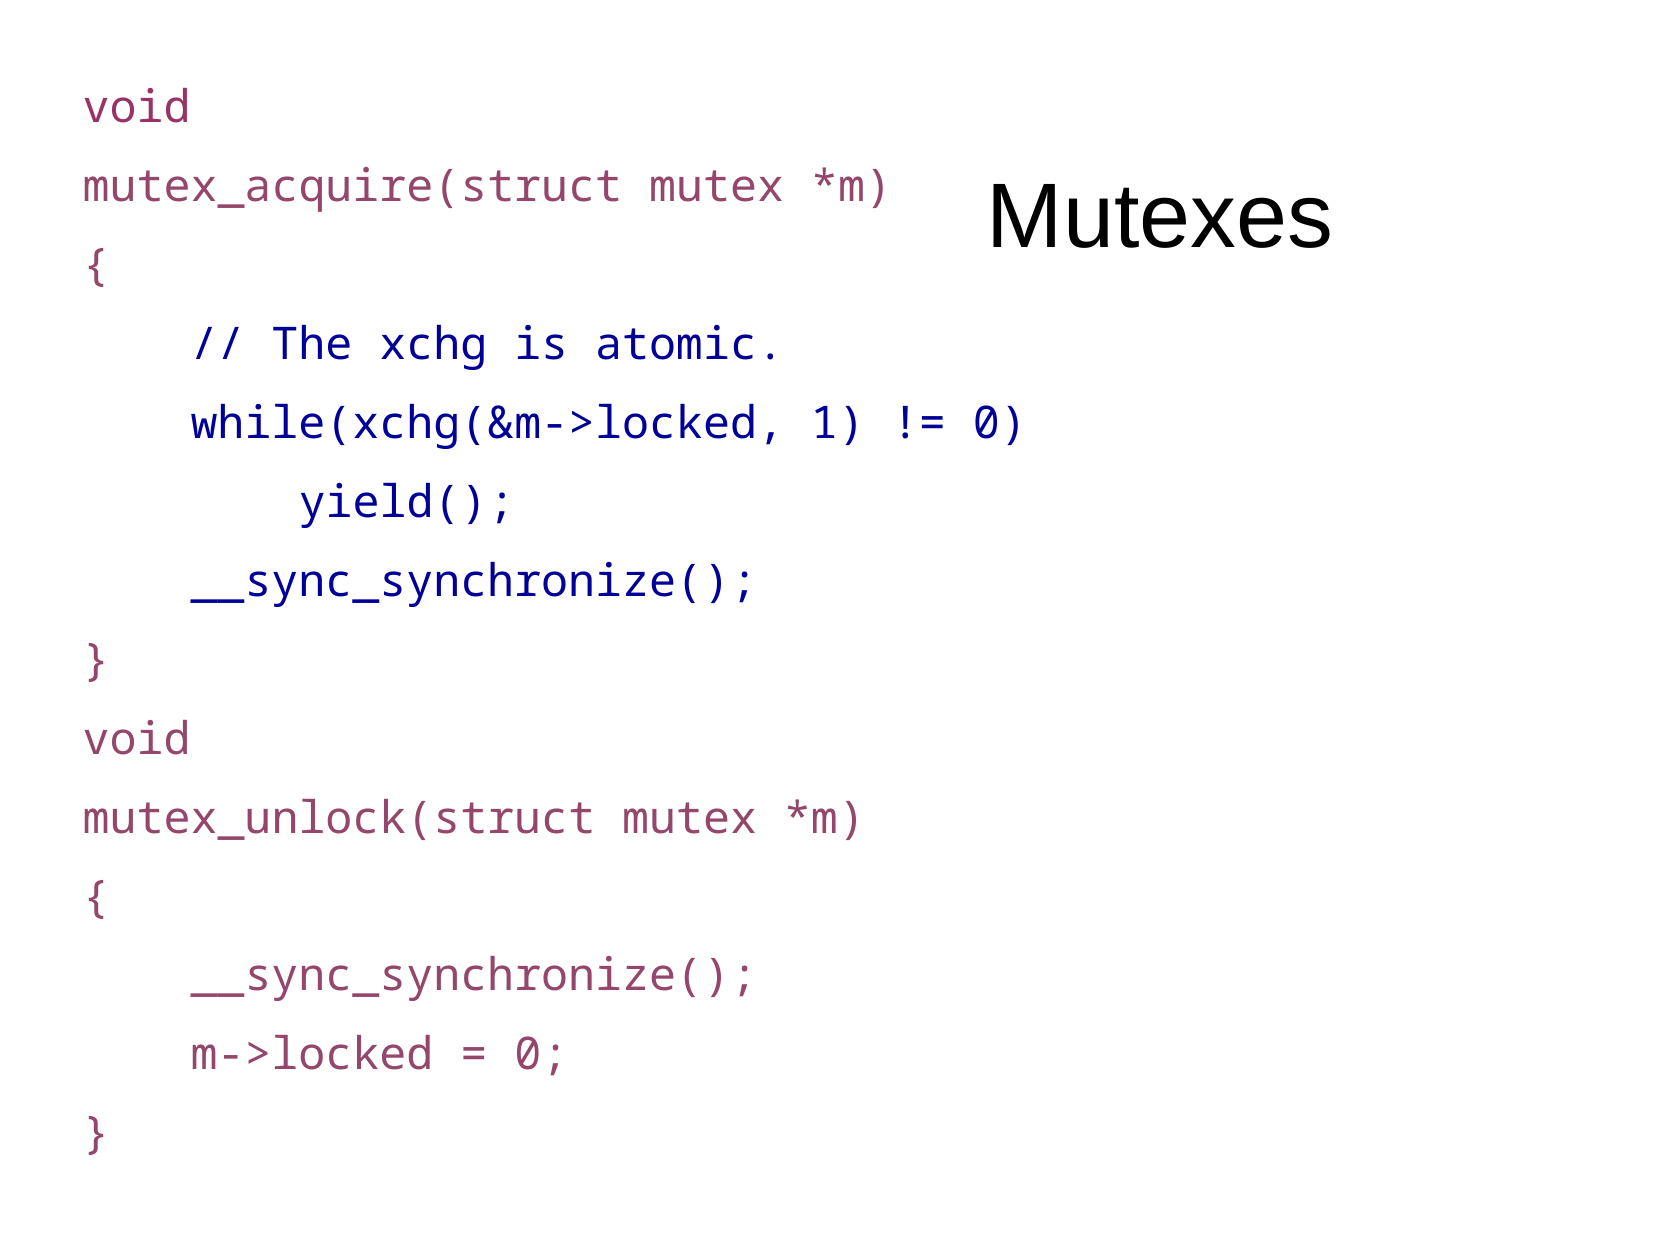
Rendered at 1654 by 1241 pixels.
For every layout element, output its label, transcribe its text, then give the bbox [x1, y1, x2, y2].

list void mutex_acquire(struct mutex *m) { // The xchg is atomic. while(xchg(&m->locked, 1) != 0) yield(); __sync_synchronize(); } void mutex_unlock(struct mutex *m) { __sync_synchronize(); m->locked = 0; } [82, 75, 1571, 1163]
title Mutexes [712, 112, 1609, 320]
